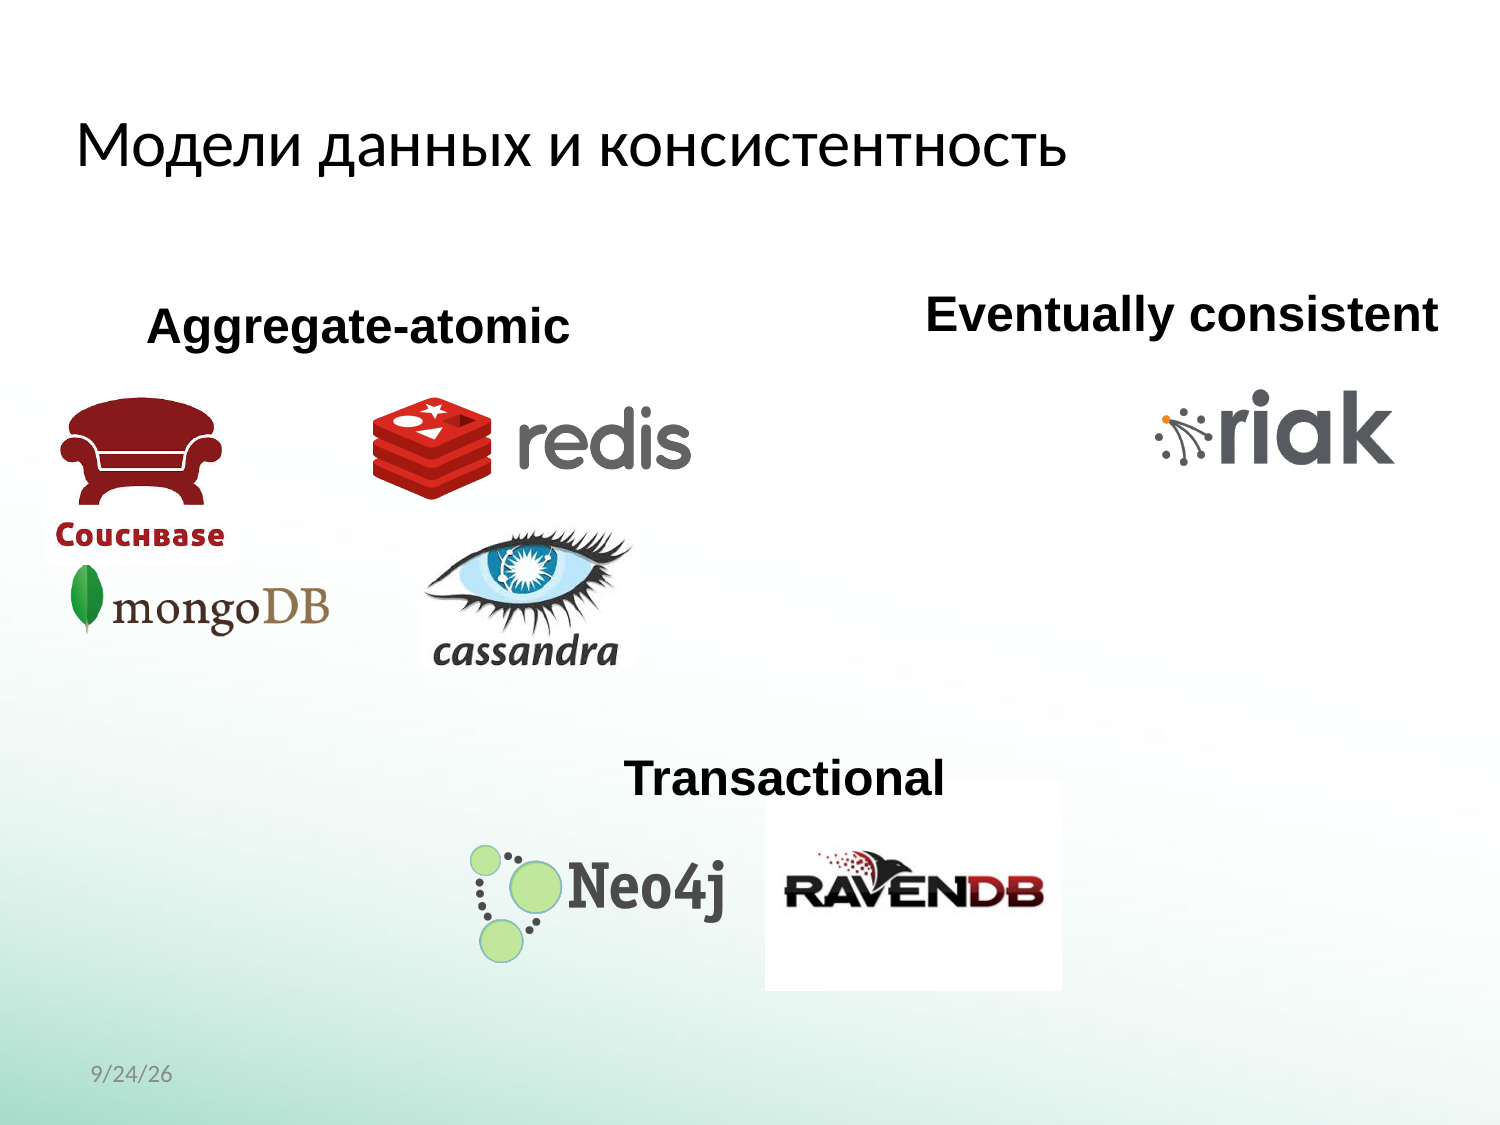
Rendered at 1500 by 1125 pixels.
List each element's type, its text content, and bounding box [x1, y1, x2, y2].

title Модели данных и консистентность [75, 66, 1425, 233]
text_box Eventually consistent [910, 278, 1455, 350]
text_box Aggregate-atomic [130, 290, 586, 362]
picture [0, 0, 1500, 1125]
text_box Transactional [609, 743, 961, 815]
